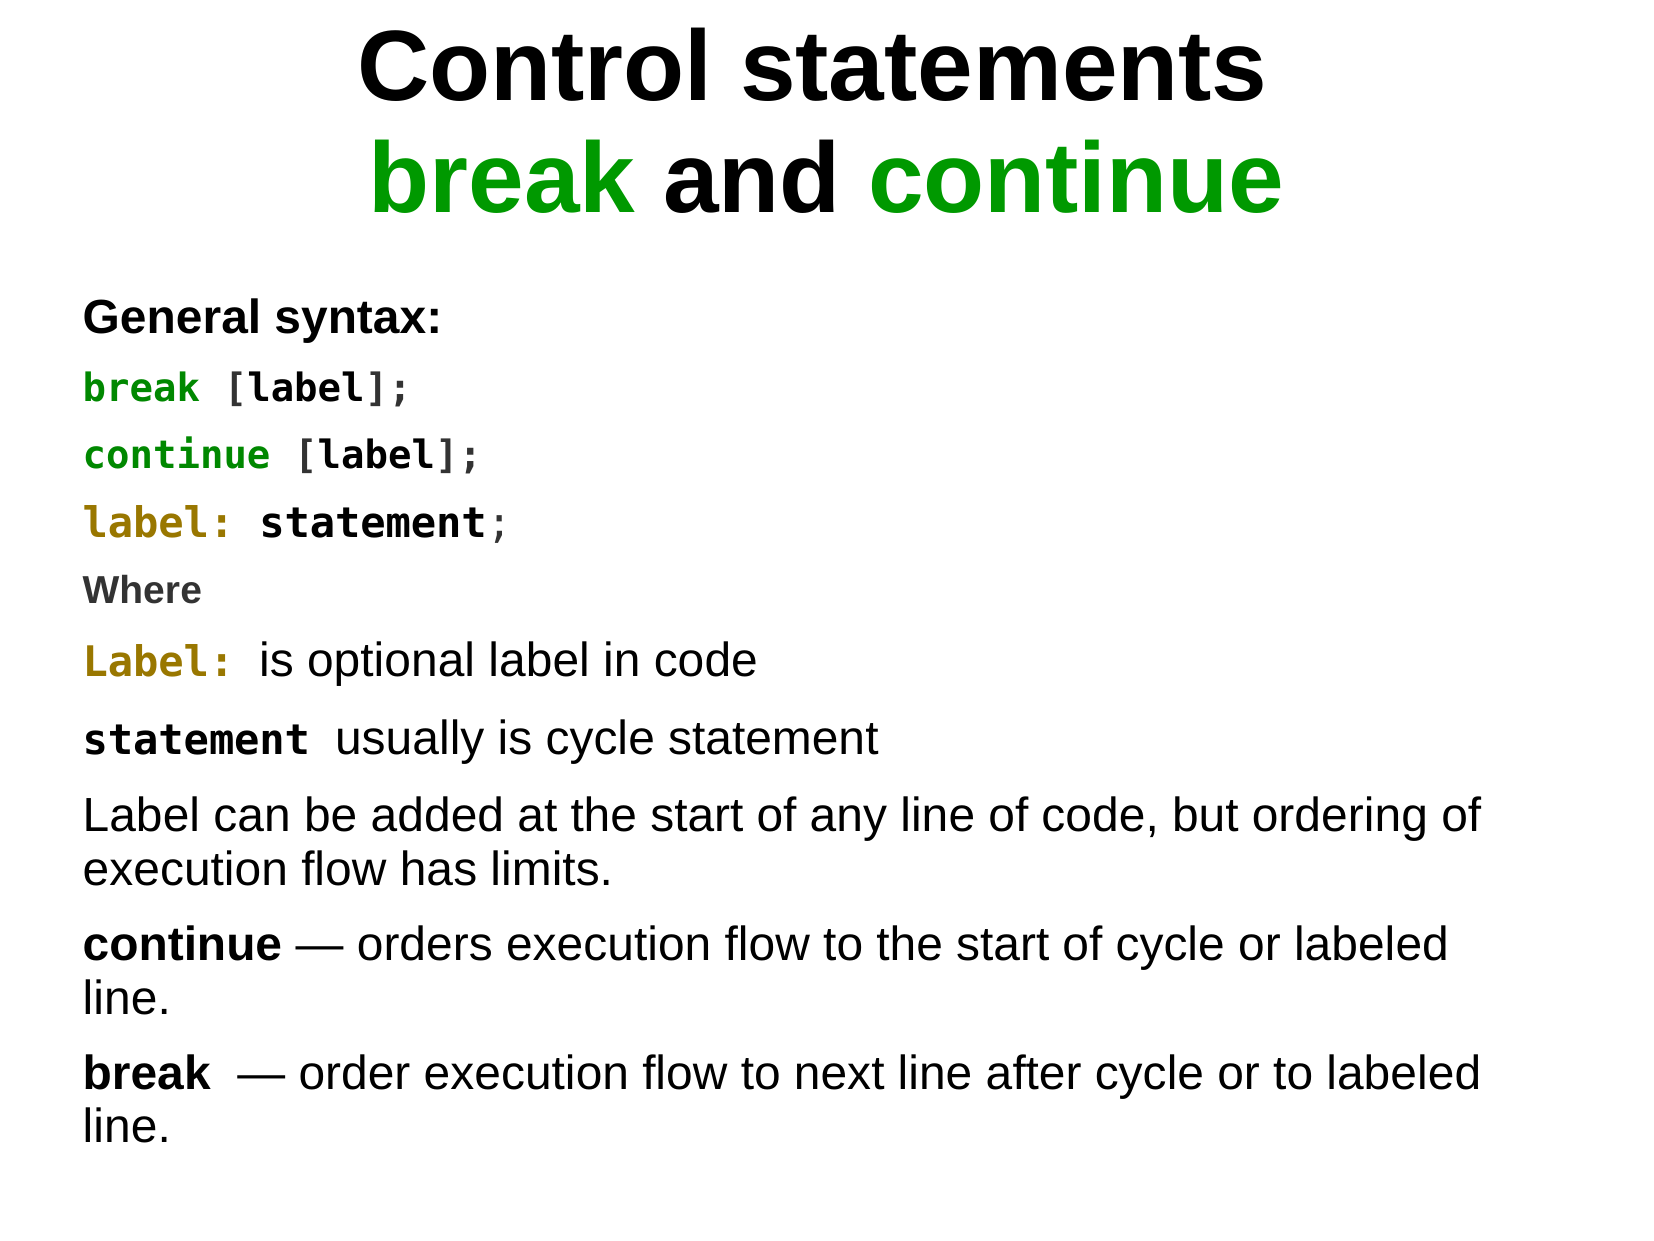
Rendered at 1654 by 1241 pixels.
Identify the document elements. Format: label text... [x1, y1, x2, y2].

list General syntax: break [label]; continue [label]; label: statement; Where Label: is optional label in code statement usually is cycle statement Label can be added at the start of any line of code, but ordering of execution flow has limits. continue — orders execution flow to the start of cycle or labeled line. break — order execution flow to next line after cycle or to labeled line. [82, 290, 1538, 1158]
title Control statements break and continue [82, 10, 1571, 235]
